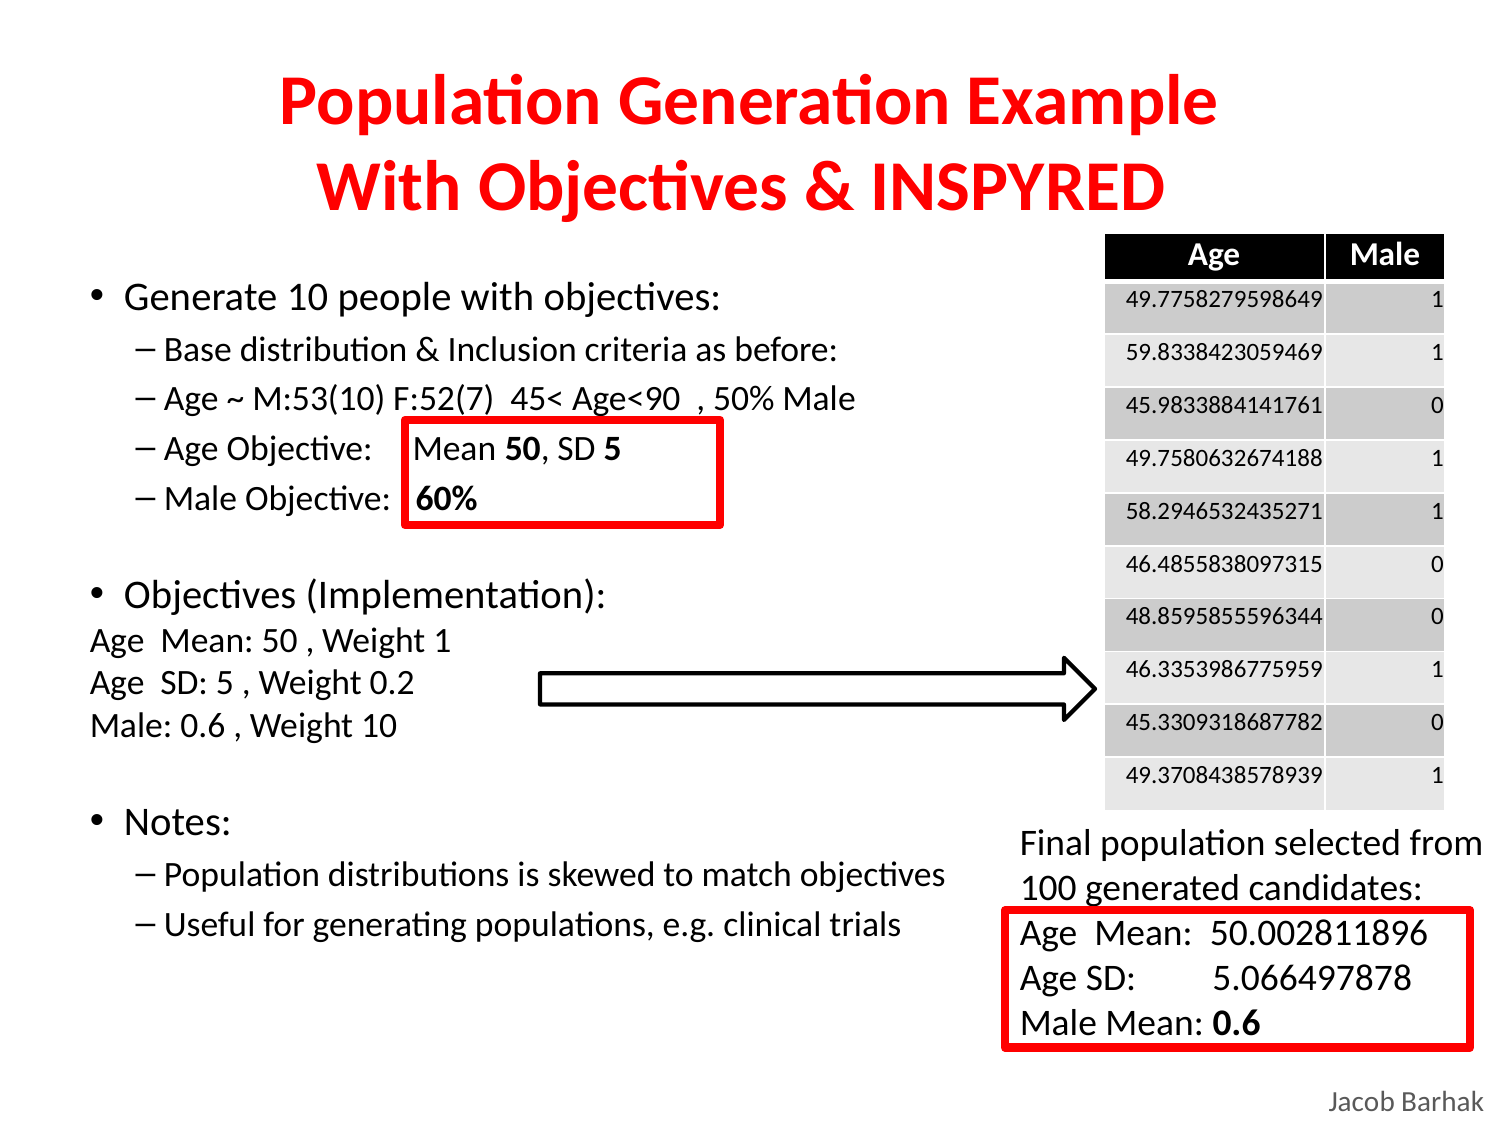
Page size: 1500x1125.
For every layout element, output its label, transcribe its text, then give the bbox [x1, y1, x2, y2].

table_cell 1 [1326, 758, 1444, 810]
table_cell 45.9833884141761 [1105, 388, 1324, 439]
table_cell 49.7758279598649 [1105, 284, 1324, 333]
text_box [540, 657, 1096, 721]
table_header Male [1326, 234, 1444, 279]
table_cell 49.7580632674188 [1105, 441, 1324, 492]
table_header Age [1105, 234, 1324, 279]
table_cell 59.8338423059469 [1105, 335, 1324, 386]
table_cell 1 [1326, 652, 1444, 703]
text_box Population Generation Example With Objectives & INSPYRED [74, 45, 1425, 233]
table_cell 1 [1326, 494, 1444, 545]
table_cell 48.8595855596344 [1105, 599, 1324, 651]
table_cell 58.2946532435271 [1105, 494, 1324, 545]
table_cell 45.3309318687782 [1105, 705, 1324, 756]
table_cell 0 [1326, 705, 1444, 756]
table_cell 1 [1326, 284, 1444, 333]
text_box Final population selected from 100 generated candidates: Age Mean: 50.002811896 Age SD: 5.066497878 Male Mean: 0.6 [1005, 810, 1500, 1050]
text_box Final population selected from 100 generated candidates: Age Mean: 50.002811896 Age SD: 5.066497878 Male Mean: 0.6 [1009, 914, 1466, 1043]
table_cell 0 [1326, 599, 1444, 651]
table_cell 1 [1326, 335, 1444, 386]
table_cell 1 [1326, 441, 1444, 492]
table_cell 46.4855838097315 [1105, 547, 1324, 598]
table_cell 49.3708438578939 [1105, 758, 1324, 810]
table_cell 46.3353986775959 [1105, 652, 1324, 703]
table_cell 0 [1326, 388, 1444, 439]
text_box Generate 10 people with objectives: Base distribution & Inclusion criteria as before: Age ~ M:53(10) F:52(7) 45< Age<90 , 50% Male Age Objective: Mean 50, SD 5 Male Objective: 60% Objectives (Implementation): Age Mean: 50 , Weight 1 Age SD: 5 , Weight 0.2 Male: 0.6 , Weight 10 Notes: Population distributions is skewed to match objectives Useful for generating populations, e.g. clinical trials [74, 262, 1103, 1005]
table_cell 0 [1326, 547, 1444, 598]
